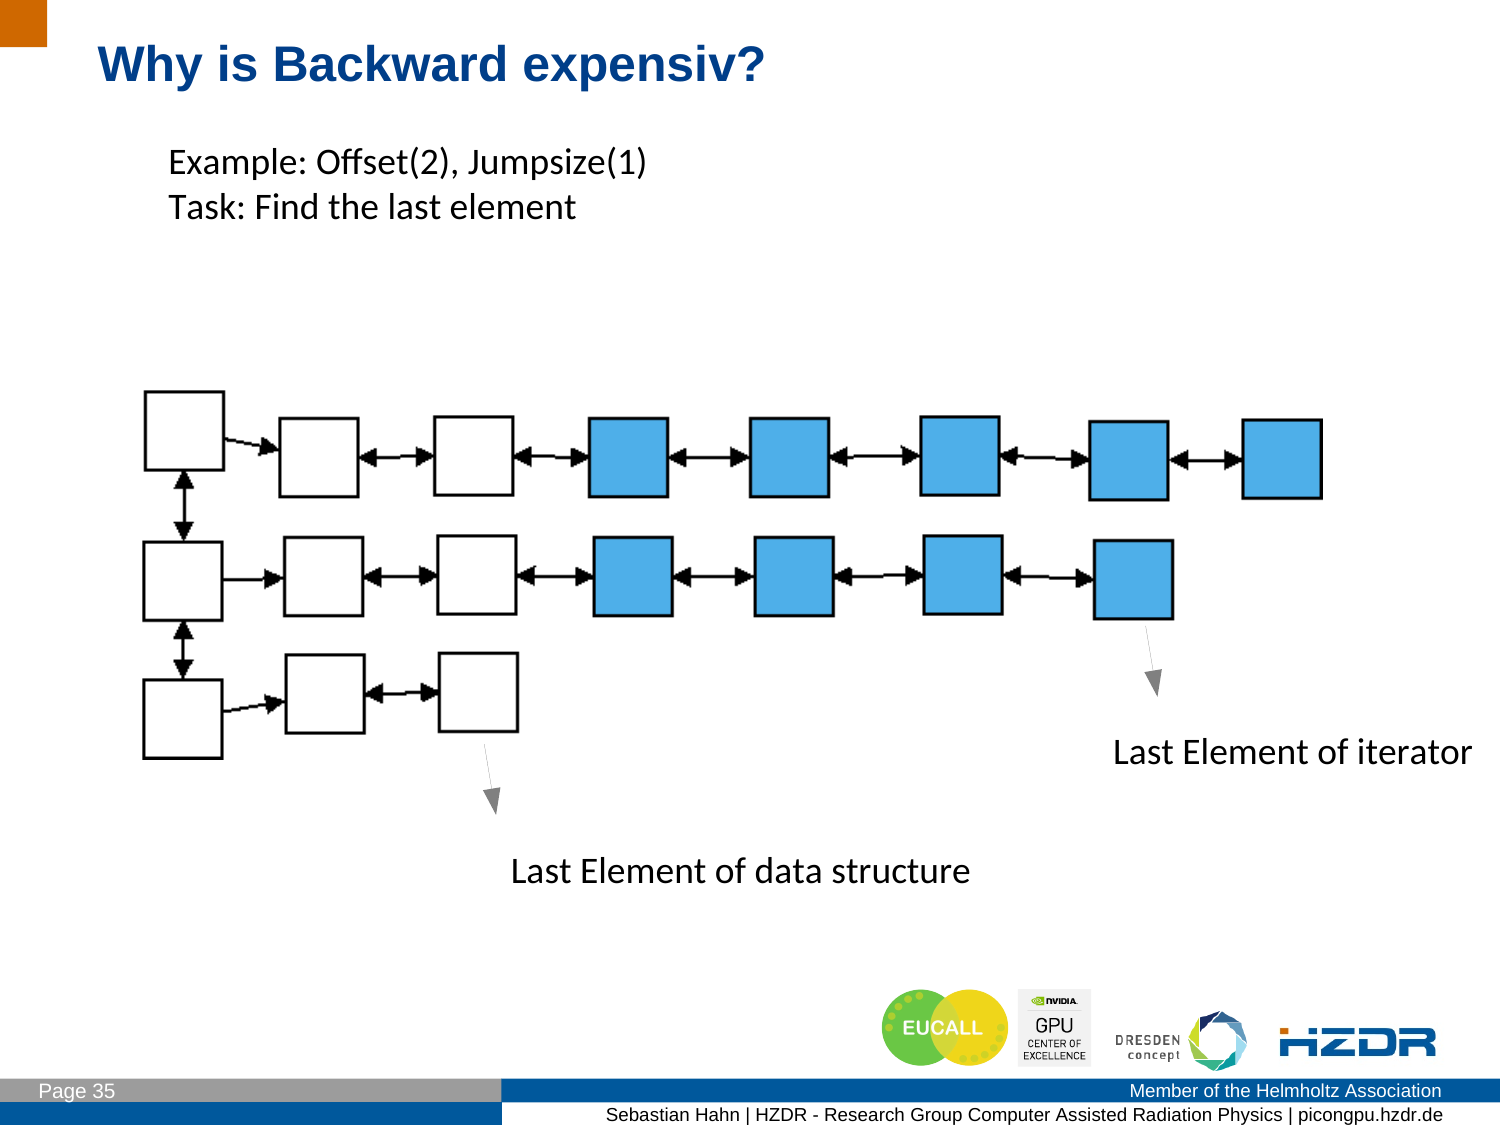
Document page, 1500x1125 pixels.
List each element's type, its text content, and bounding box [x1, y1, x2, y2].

text_box Last Element of iterator [1098, 719, 1489, 780]
picture [141, 389, 1323, 761]
text_box Last Element of data structure [496, 838, 987, 899]
picture [1116, 1011, 1247, 1071]
picture [874, 980, 1099, 1075]
text_box Example: Offset(2), Jumpsize(1) Task: Find the last element [153, 129, 680, 235]
picture [1257, 1011, 1453, 1073]
list Why is Backward expensiv? [82, 23, 1430, 178]
